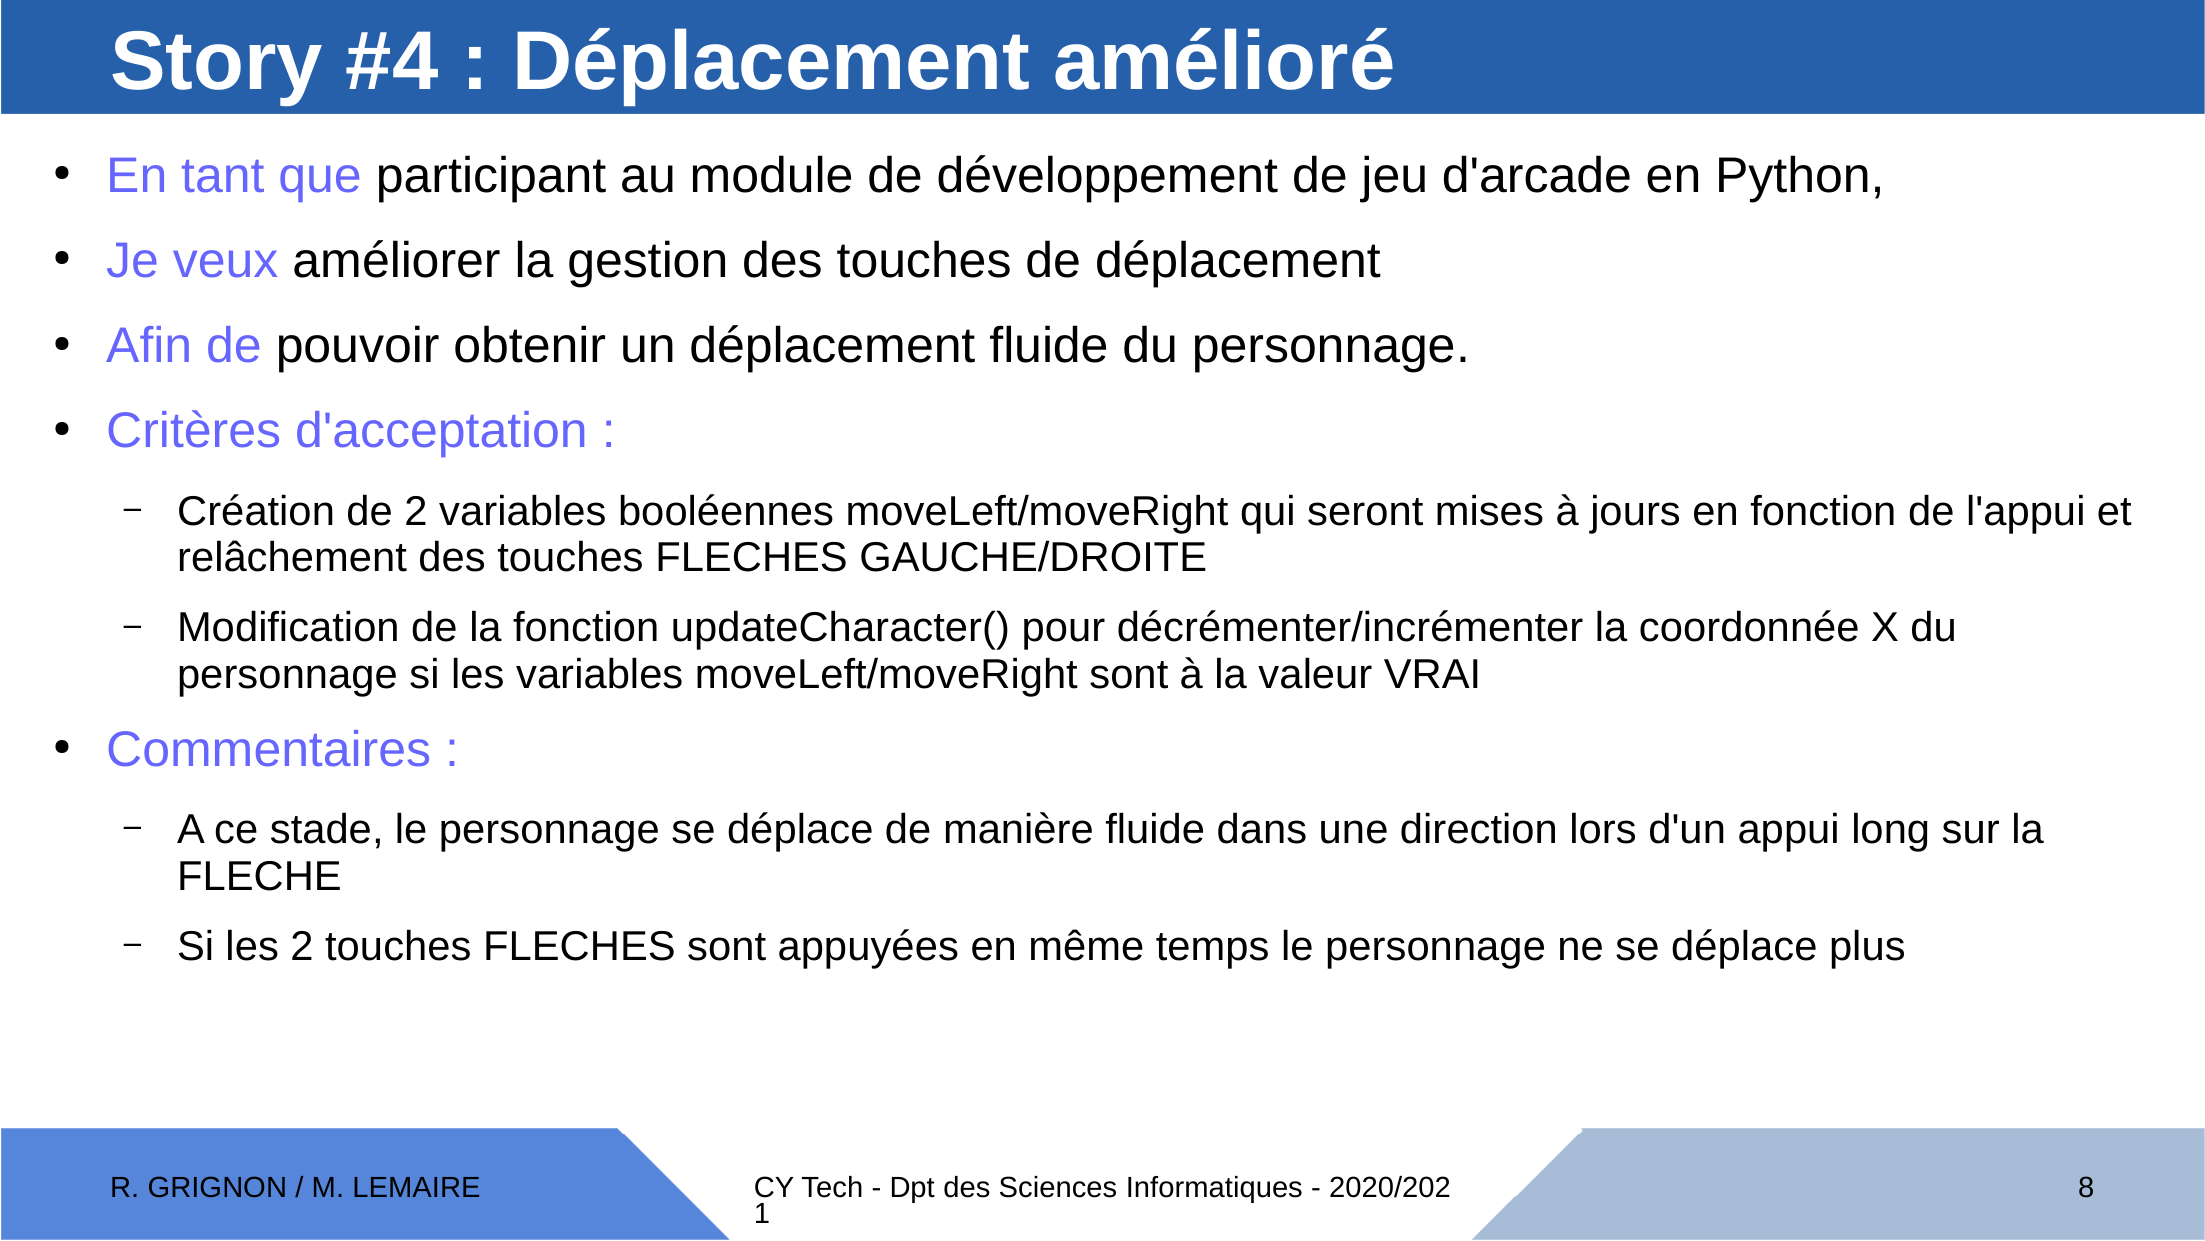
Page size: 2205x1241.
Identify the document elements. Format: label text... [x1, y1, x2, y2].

title Story #4 : Déplacement amélioré [110, 49, 2095, 217]
picture [0, 0, 2205, 1241]
list En tant que participant au module de développement de jeu d'arcade en Python, Je veux améliorer la gestion des touches de déplacement Afin de pouvoir obtenir un déplacement fluide du personnage. Critères d'acceptation : Création de 2 variables booléennes moveLeft/moveRight qui seront mises à jours en fonction de l'appui et relâchement des touches FLECHES GAUCHE/DROITE Modification de la fonction updateCharacter() pour décrémenter/incrémenter la coordonnée X du personnage si les variables moveLeft/moveRight sont à la valeur VRAI Commentaires : A ce stade, le personnage se déplace de manière fluide dans une direction lors d'un appui long sur la FLECHE Si les 2 touches FLECHES sont appuyées en même temps le personnage ne se déplace plus [35, 217, 2186, 1087]
